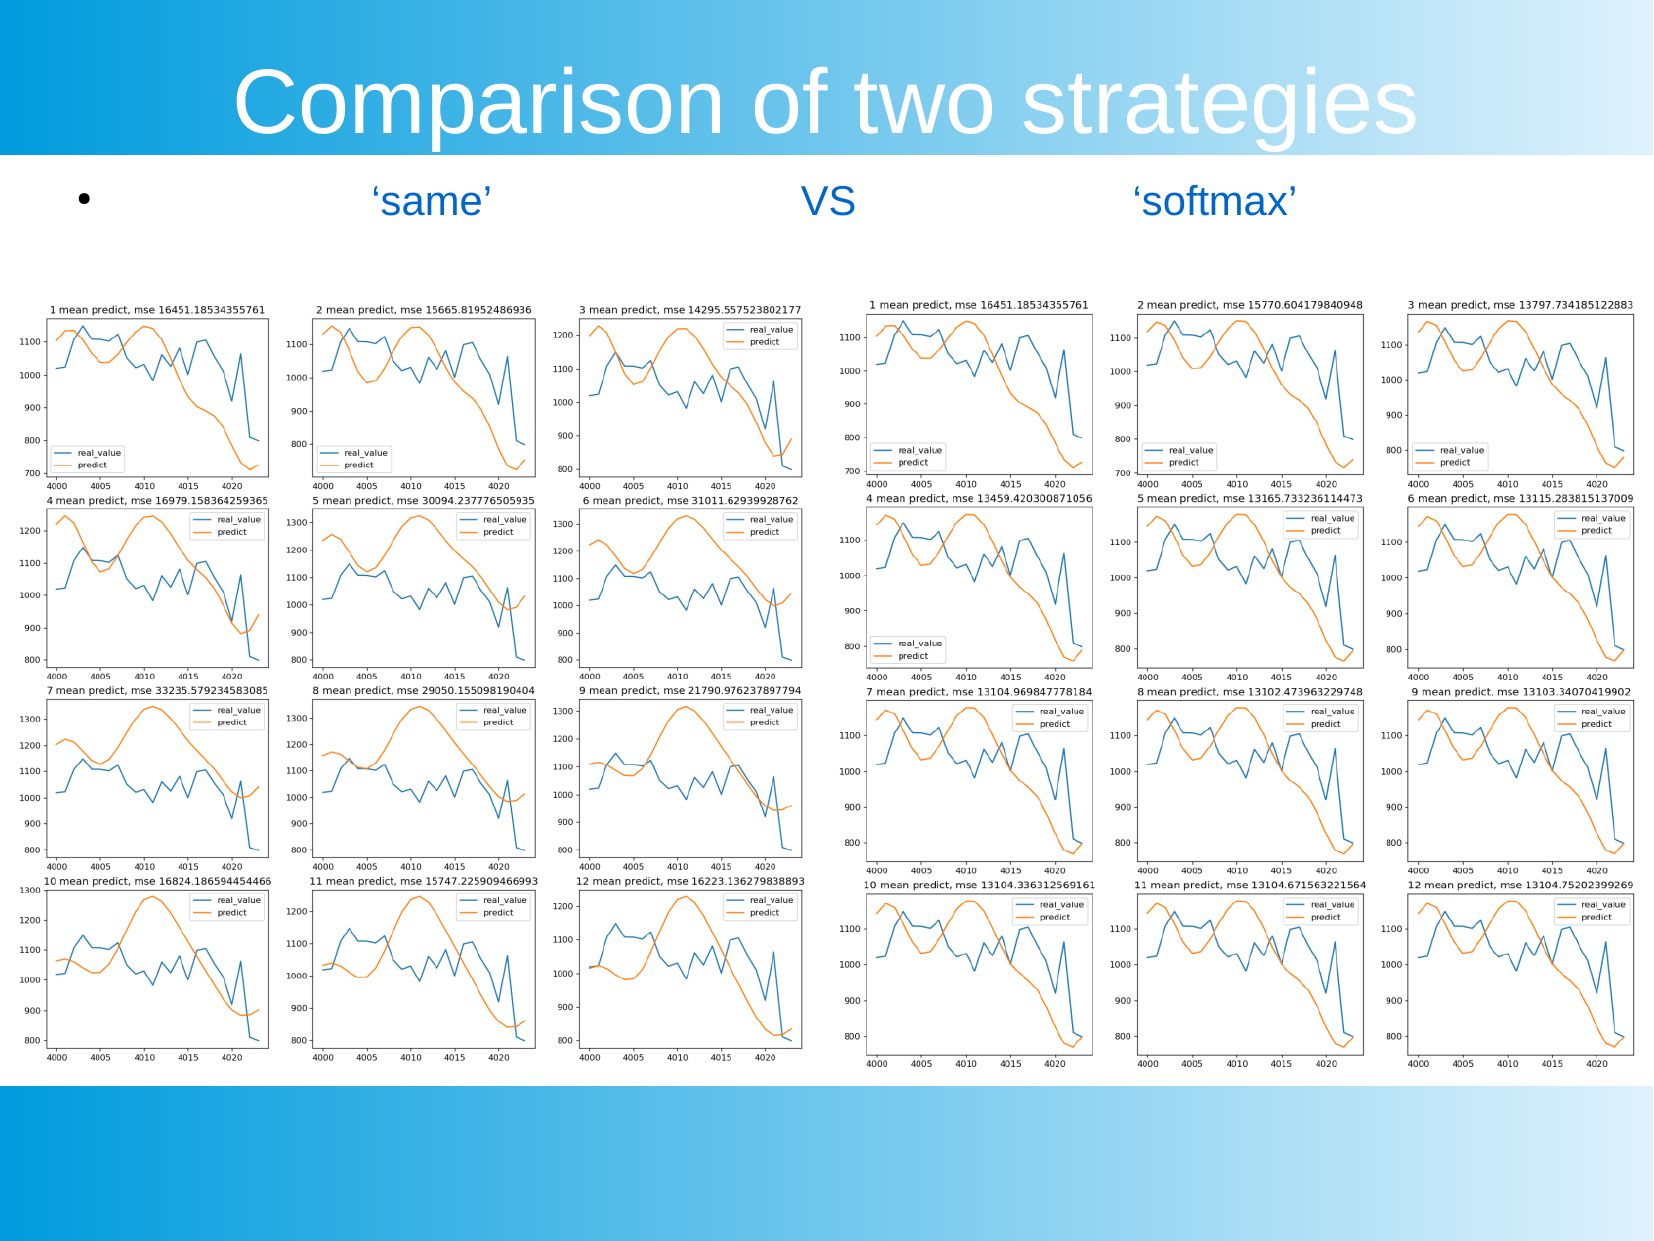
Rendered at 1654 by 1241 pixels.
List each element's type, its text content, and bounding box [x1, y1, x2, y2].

picture [13, 295, 815, 1063]
list ‘same’ VS ‘softmax’ [59, 177, 1548, 272]
picture [832, 282, 1649, 1075]
title Comparison of two strategies [82, 49, 1571, 155]
